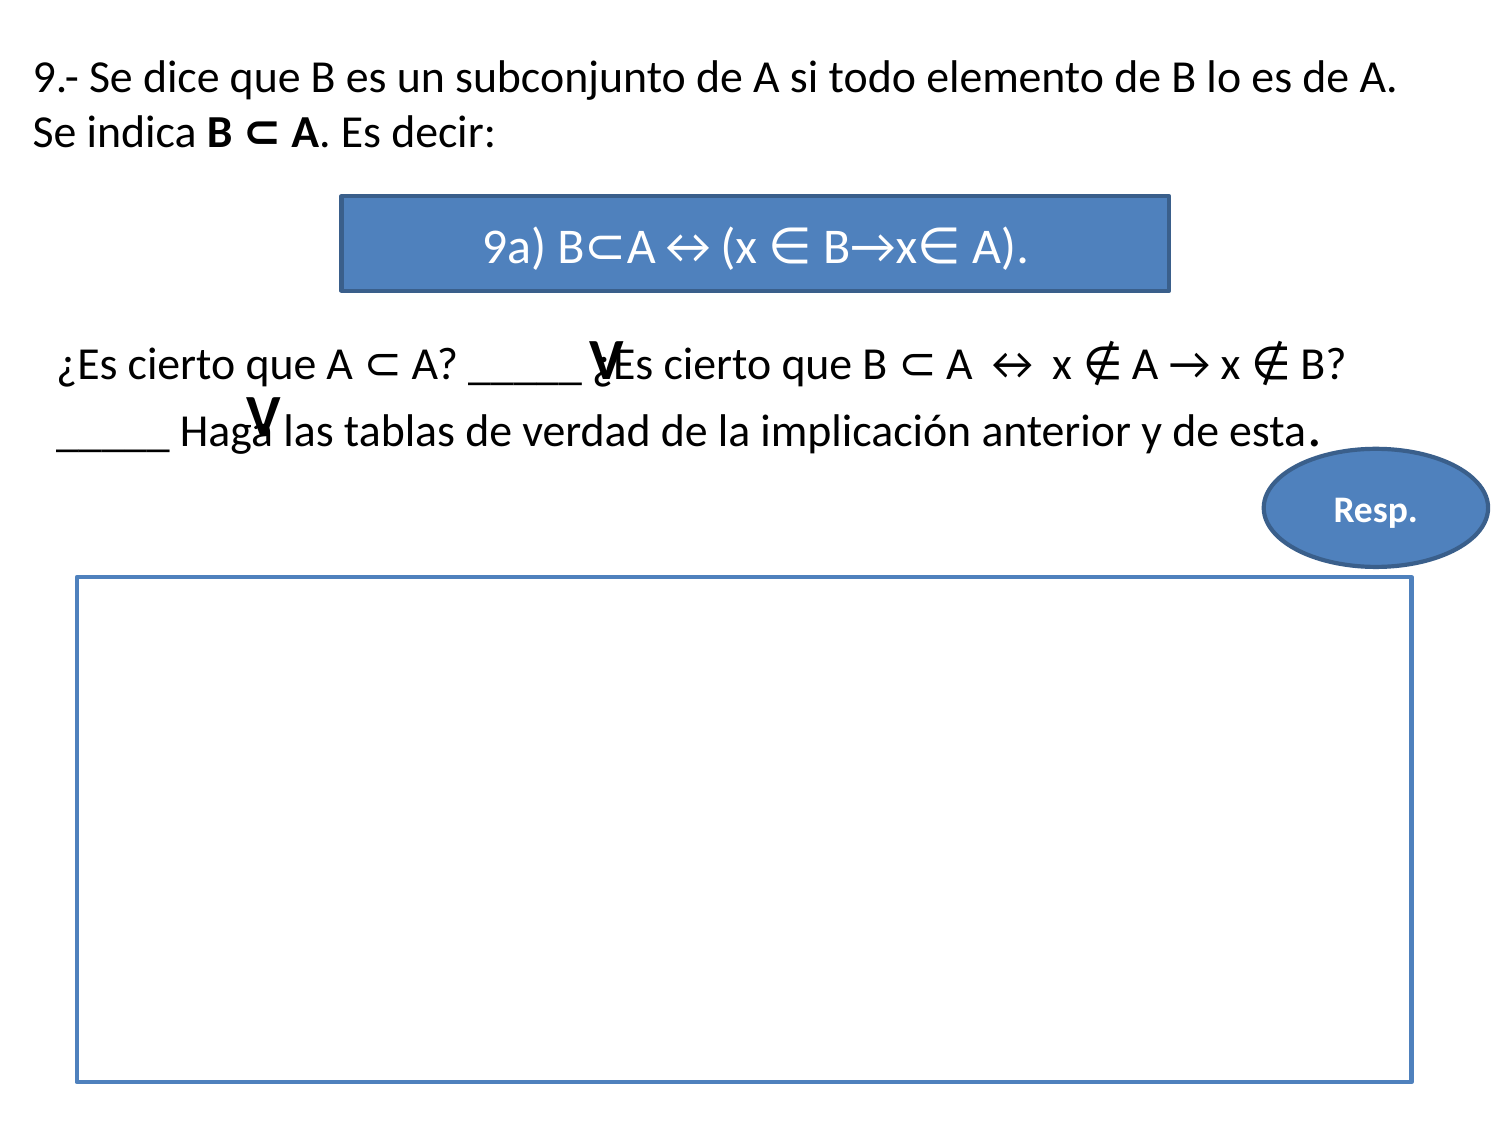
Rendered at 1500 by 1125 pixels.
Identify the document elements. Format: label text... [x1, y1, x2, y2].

text_box V [574, 313, 670, 399]
text_box Resp. [1263, 448, 1489, 567]
text_box 9a) B⊂A↔(x ∈ B→x∈ A). [341, 196, 1170, 291]
text_box [76, 577, 1412, 1083]
title 9.- Se dice que B es un subconjunto de A si todo elemento de B lo es de A. Se indica B ⊂ A. Es decir: [17, 30, 1429, 173]
text_box V [232, 369, 327, 455]
text_box ¿Es cierto que A ⊂ A? _____ ¿Es cierto que B ⊂ A ↔ x ∉ A → x ∉ B? _____ Haga las tablas de verdad de la implicación anterior y de esta. [41, 326, 1429, 467]
